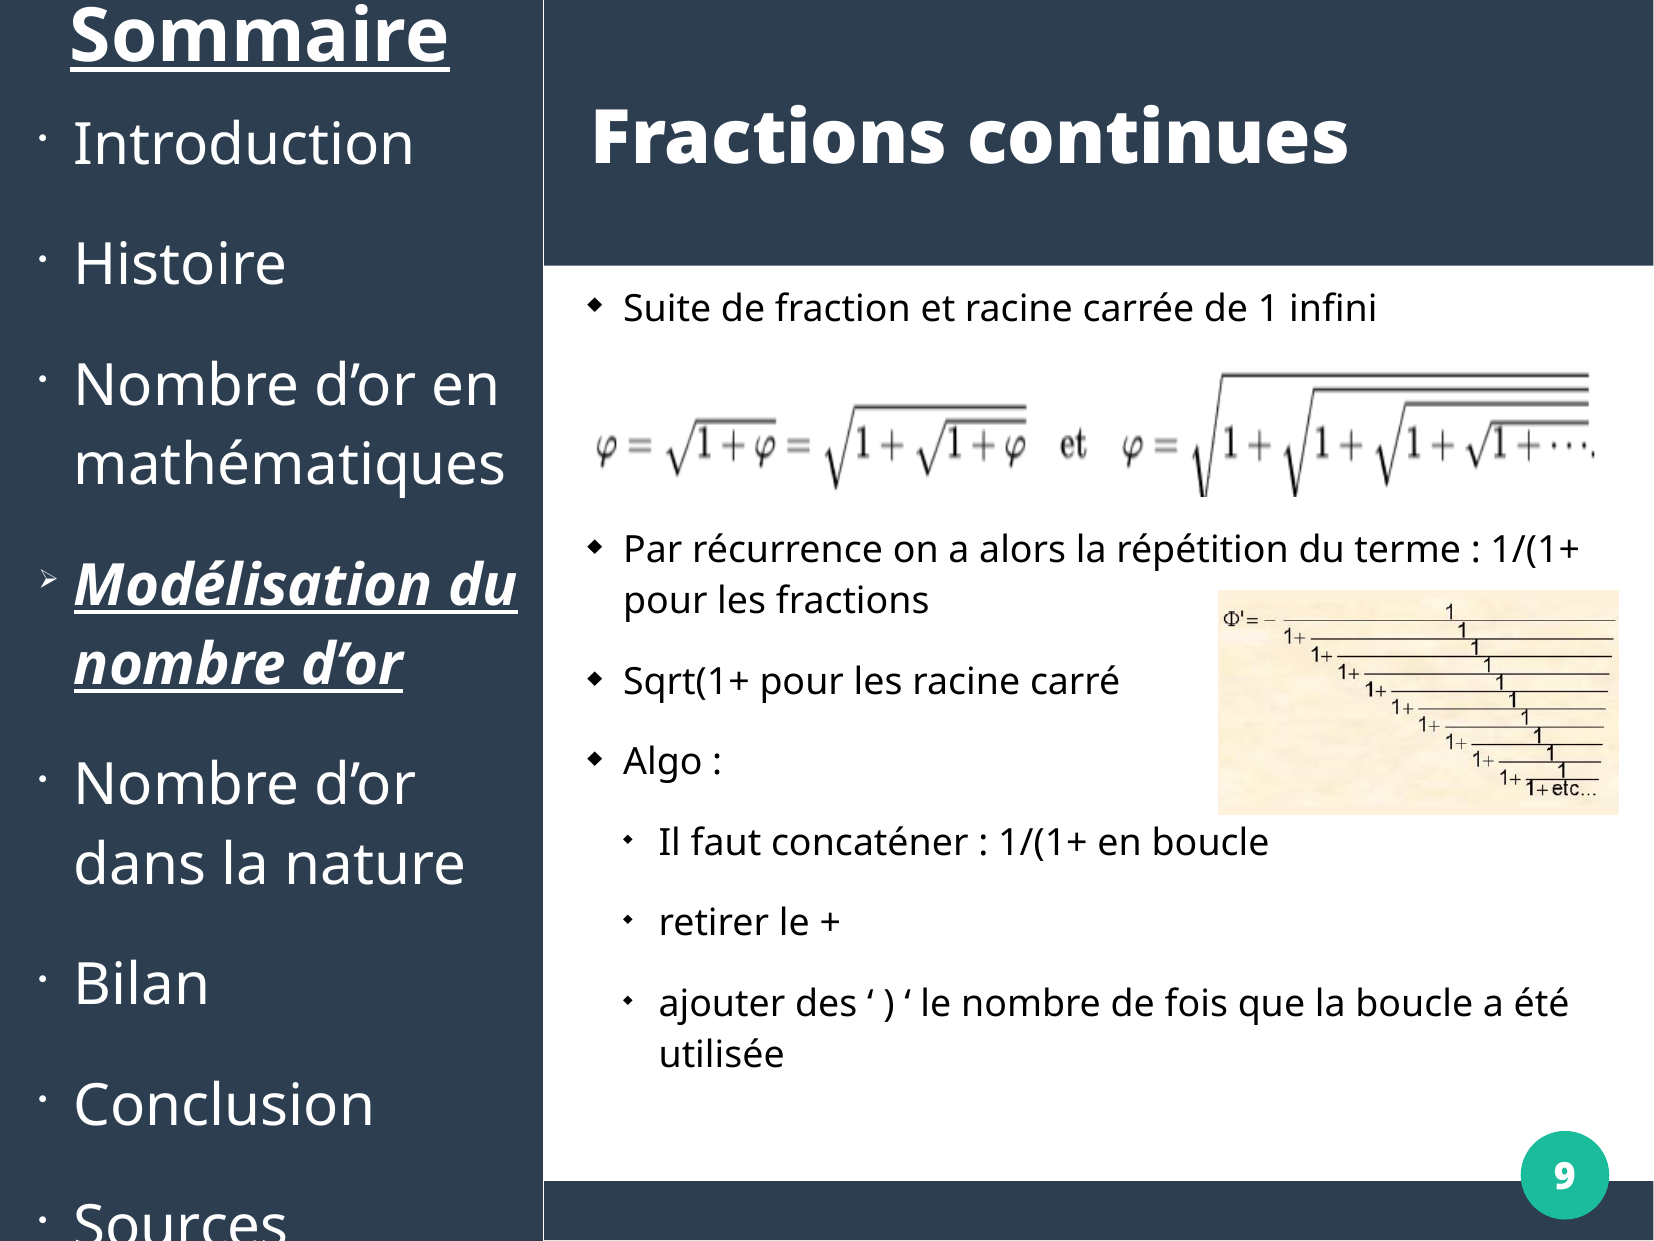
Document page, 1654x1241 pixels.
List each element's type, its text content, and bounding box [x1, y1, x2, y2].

title Fractions continues [590, 55, 1654, 213]
text_box Suite de fraction et racine carrée de 1 infini Par récurrence on a alors la répétition du terme : 1/(1+ pour les fractions Sqrt(1+ pour les racine carré Algo : Il faut concaténer : 1/(1+ en boucle retirer le + ajouter des ‘ ) ‘ le nombre de fois que la boucle a été utilisée [572, 273, 1619, 1217]
text_box Introduction Histoire Nombre d’or en mathématiques Modélisation du nombre d’or Nombre d’or dans la nature Bilan Conclusion Sources [23, 94, 556, 1241]
text_box [0, 0, 544, 1241]
picture [590, 361, 1595, 497]
picture [1218, 590, 1619, 816]
text_box Sommaire [0, 0, 532, 83]
